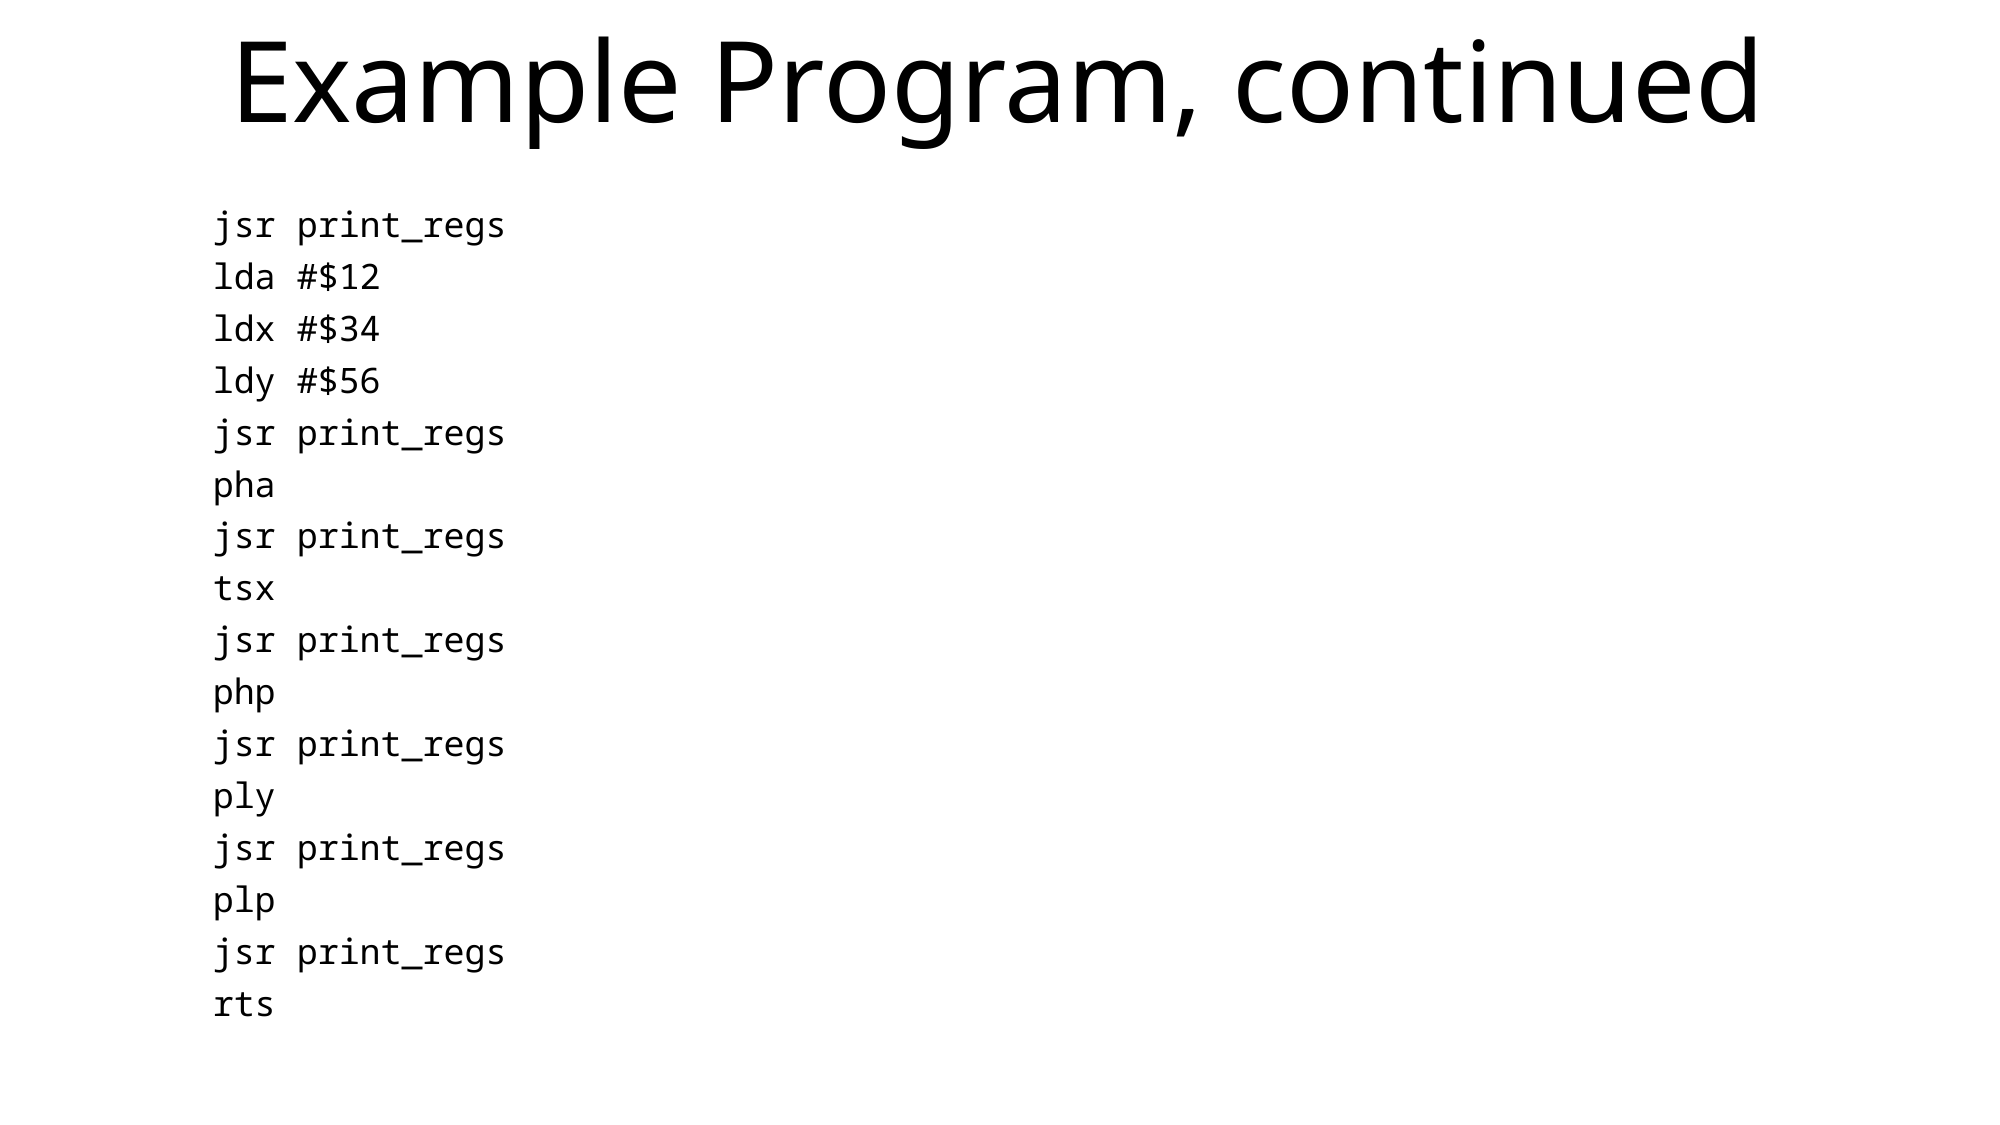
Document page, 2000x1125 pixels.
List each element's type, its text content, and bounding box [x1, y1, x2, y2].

list jsr print_regs lda #$12 ldx #$34 ldy #$56 jsr print_regs pha jsr print_regs tsx jsr print_regs php jsr print_regs ply jsr print_regs plp jsr print_regs rts [135, 195, 1860, 1036]
title Example Program, continued [135, 7, 1861, 165]
